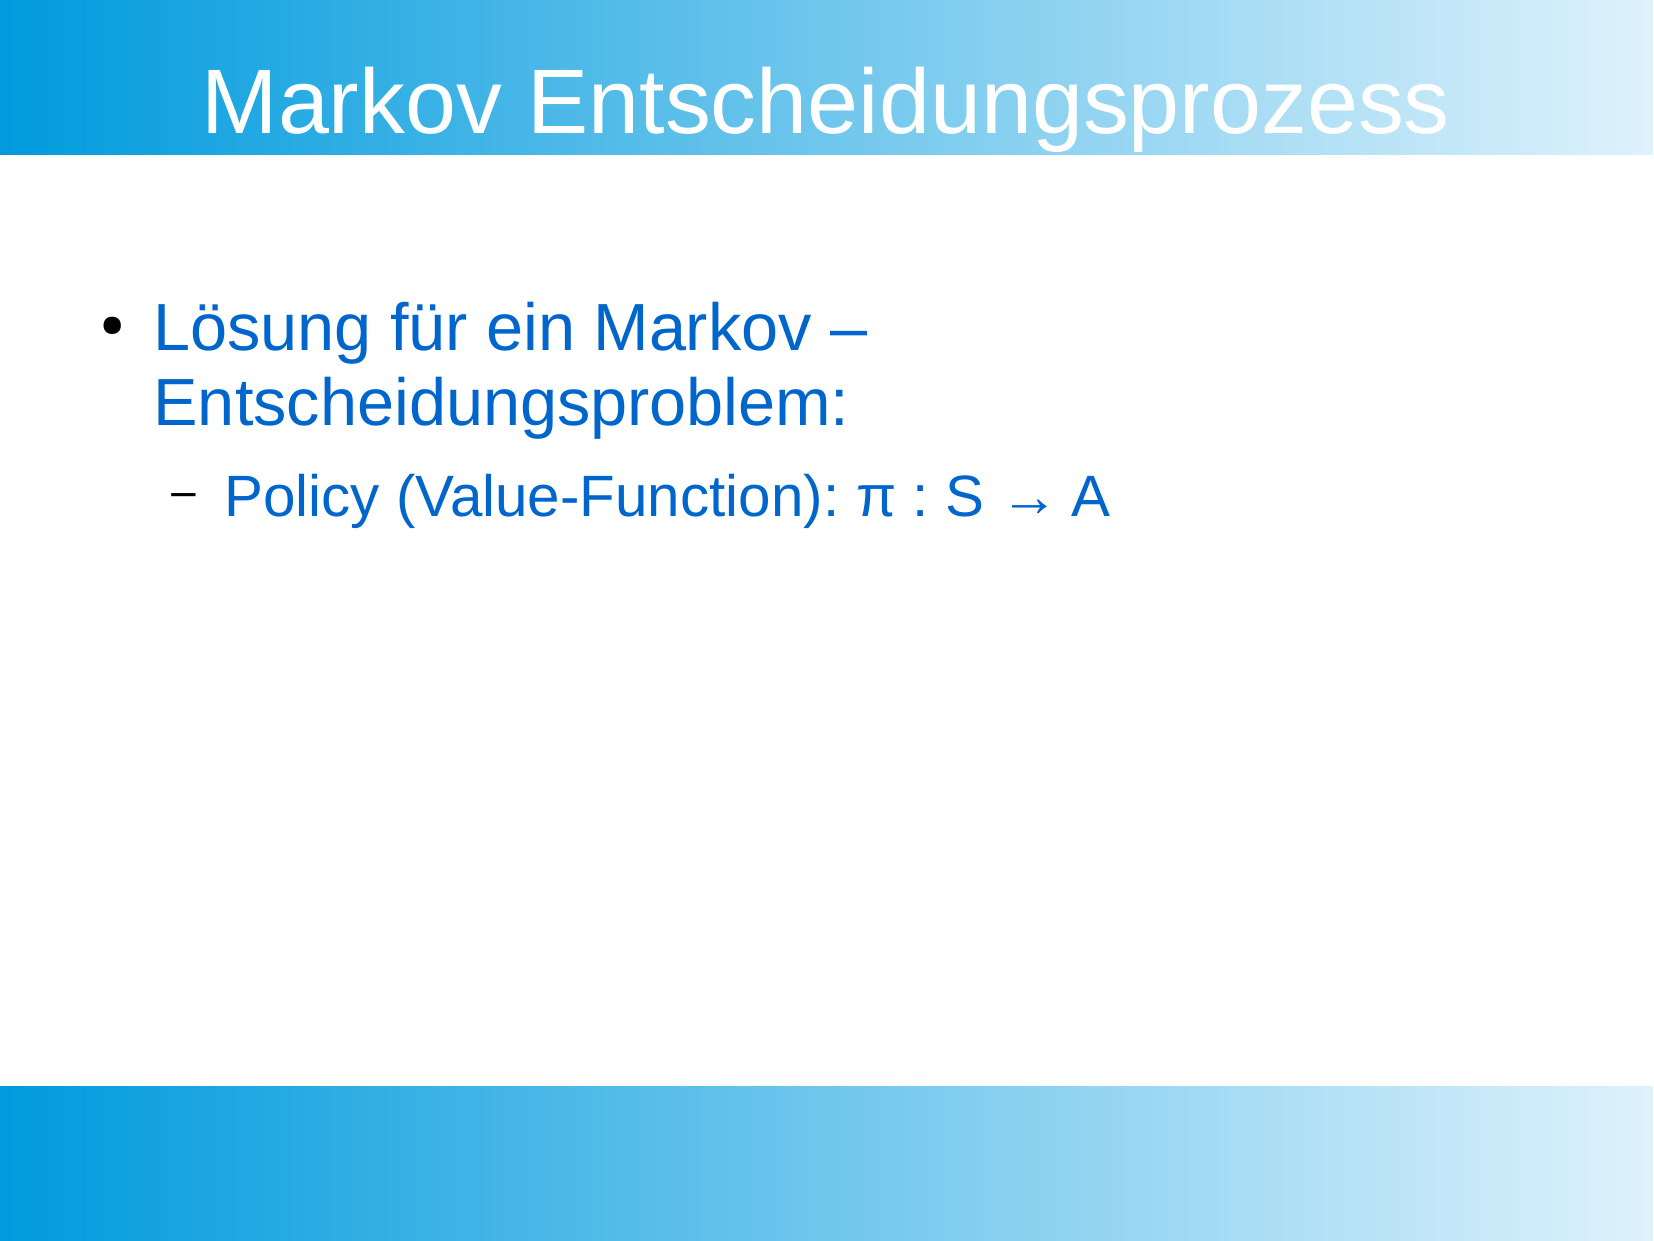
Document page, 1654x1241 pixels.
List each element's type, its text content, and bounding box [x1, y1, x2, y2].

title Markov Entscheidungsprozess [82, 49, 1571, 155]
list Lösung für ein Markov – Entscheidungsproblem: Policy (Value-Function): π : S → A [82, 290, 1571, 1010]
